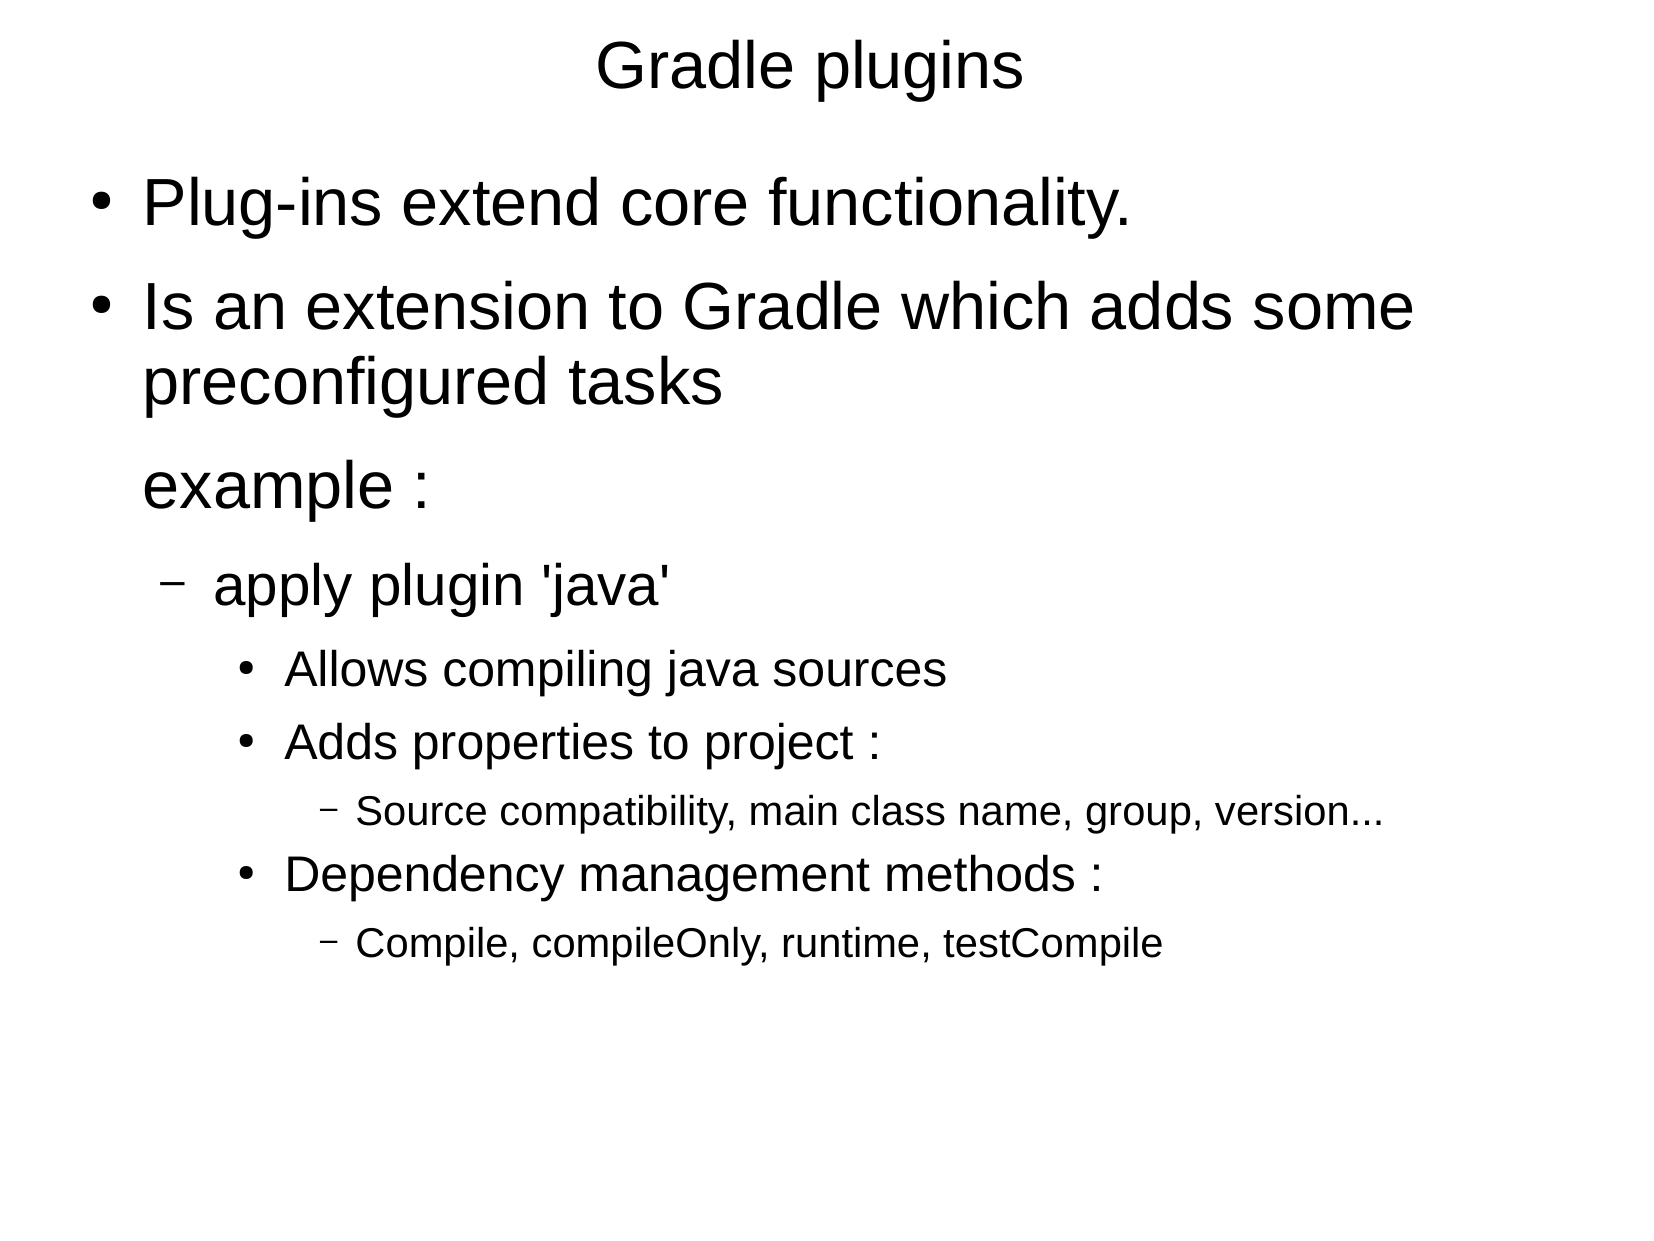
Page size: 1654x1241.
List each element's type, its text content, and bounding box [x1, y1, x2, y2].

list Plug-ins extend core functionality. Is an extension to Gradle which adds some preconfigured tasks example : apply plugin 'java' Allows compiling java sources Adds properties to project : Source compatibility, main class name, group, version... Dependency management methods : Compile, compileOnly, runtime, testCompile [71, 165, 1561, 965]
title Gradle plugins [15, 0, 1571, 136]
